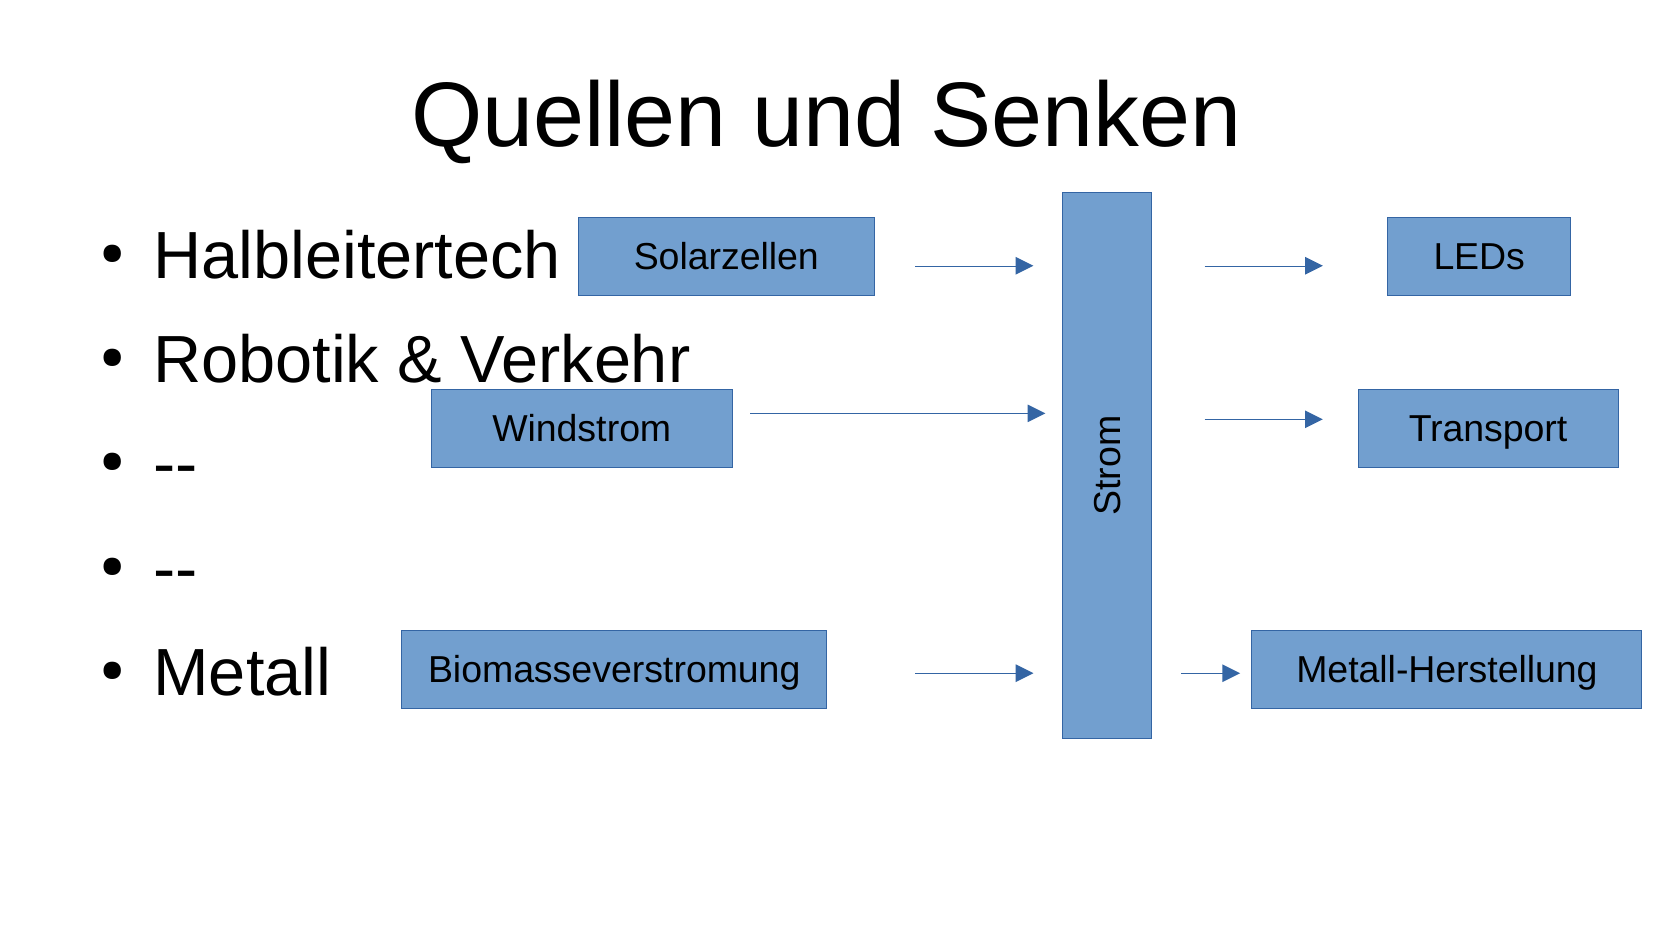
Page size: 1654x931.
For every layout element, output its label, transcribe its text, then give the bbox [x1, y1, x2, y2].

text_box Biomasseverstromung [401, 630, 827, 709]
text_box Metall-Herstellung [1251, 630, 1642, 709]
list Halbleitertech Robotik & Verkehr -- -- Metall [82, 217, 1571, 758]
text_box Transport [1358, 389, 1619, 468]
text_box Strom [1062, 192, 1152, 739]
text_box LEDs [1387, 217, 1571, 296]
text_box Solarzellen [578, 217, 875, 296]
text_box Windstrom [431, 389, 733, 468]
title Quellen und Senken [82, 37, 1571, 193]
